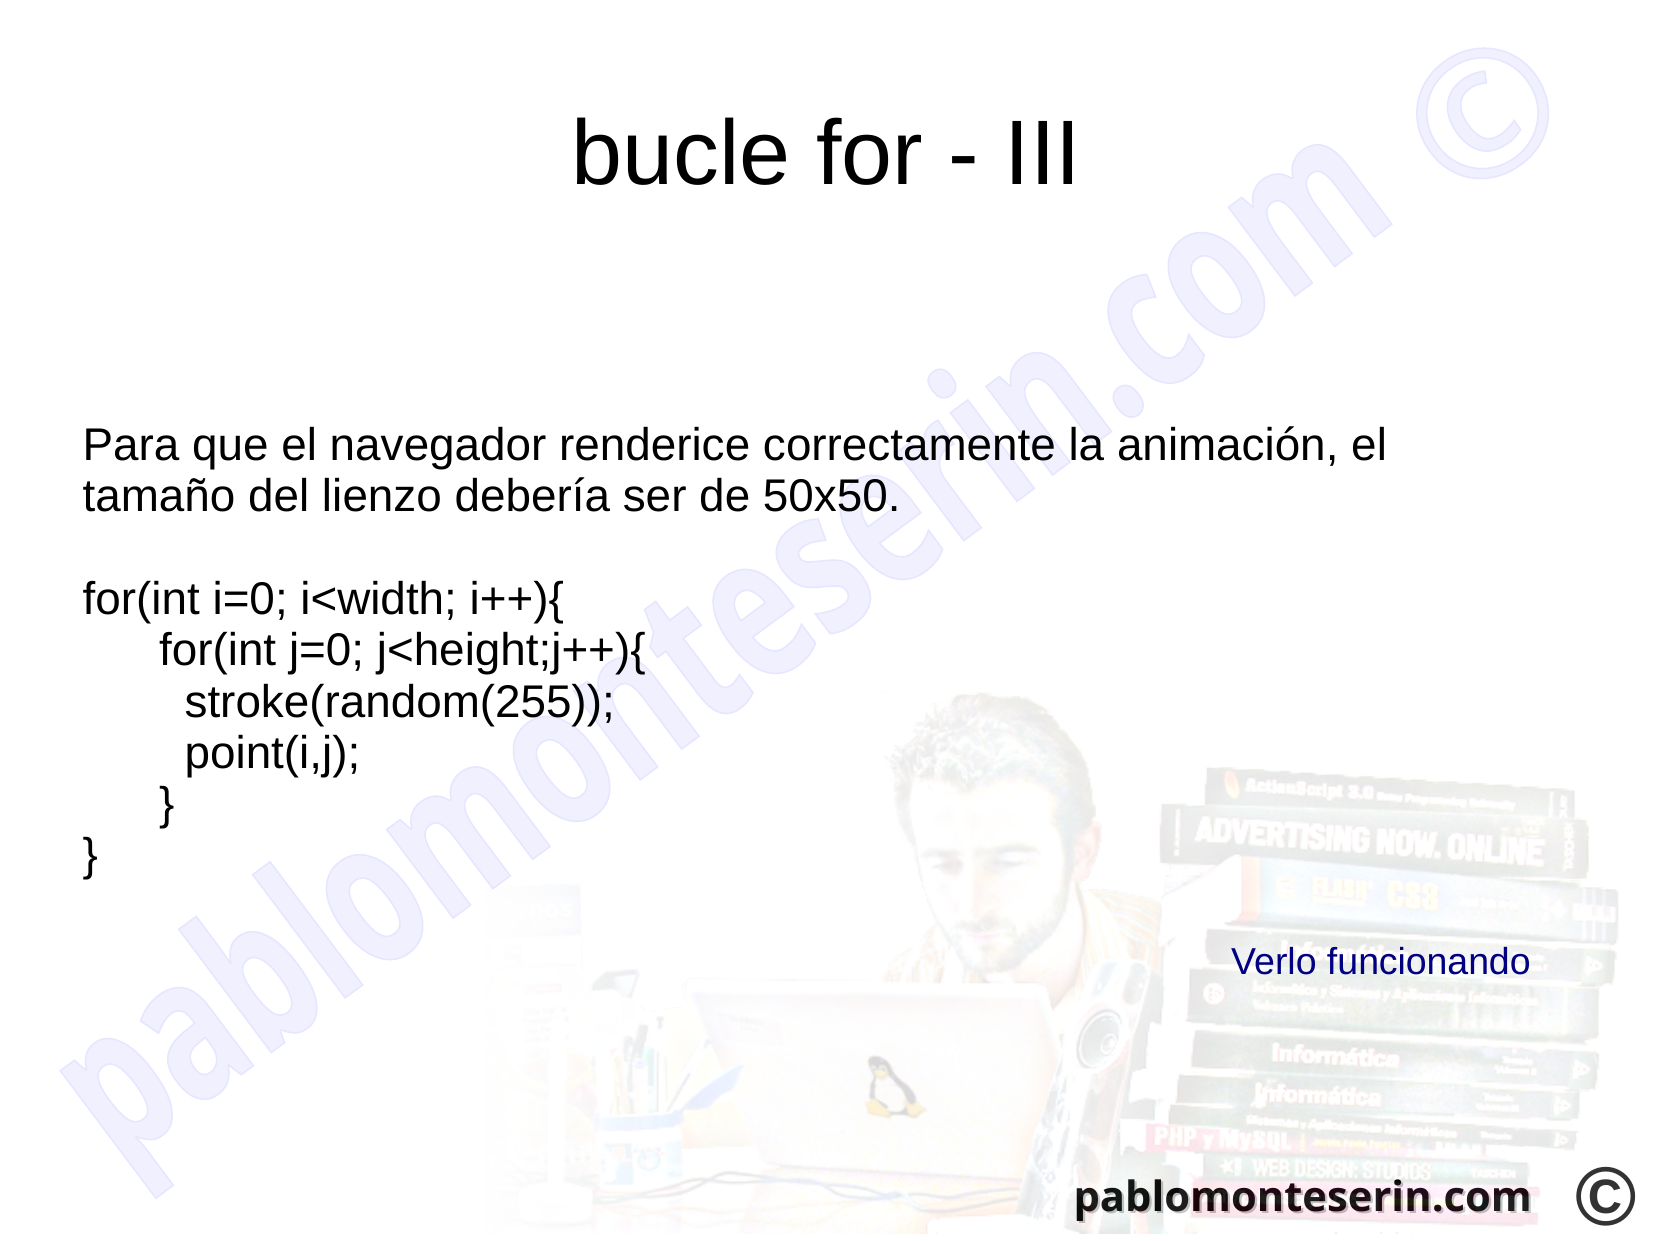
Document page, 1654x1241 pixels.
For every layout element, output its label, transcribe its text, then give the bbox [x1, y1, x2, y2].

text_box Verlo funcionando [1216, 933, 1546, 990]
subtitle Para que el navegador renderice correctamente la animación, el tamaño del lienzo debería ser de 50x50. for(int i=0; i<width; i++){ for(int j=0; j<height;j++){ stroke(random(255)); point(i,j); } } [82, 290, 1538, 1010]
title bucle for - III [82, 49, 1571, 257]
picture [468, 674, 1654, 1234]
